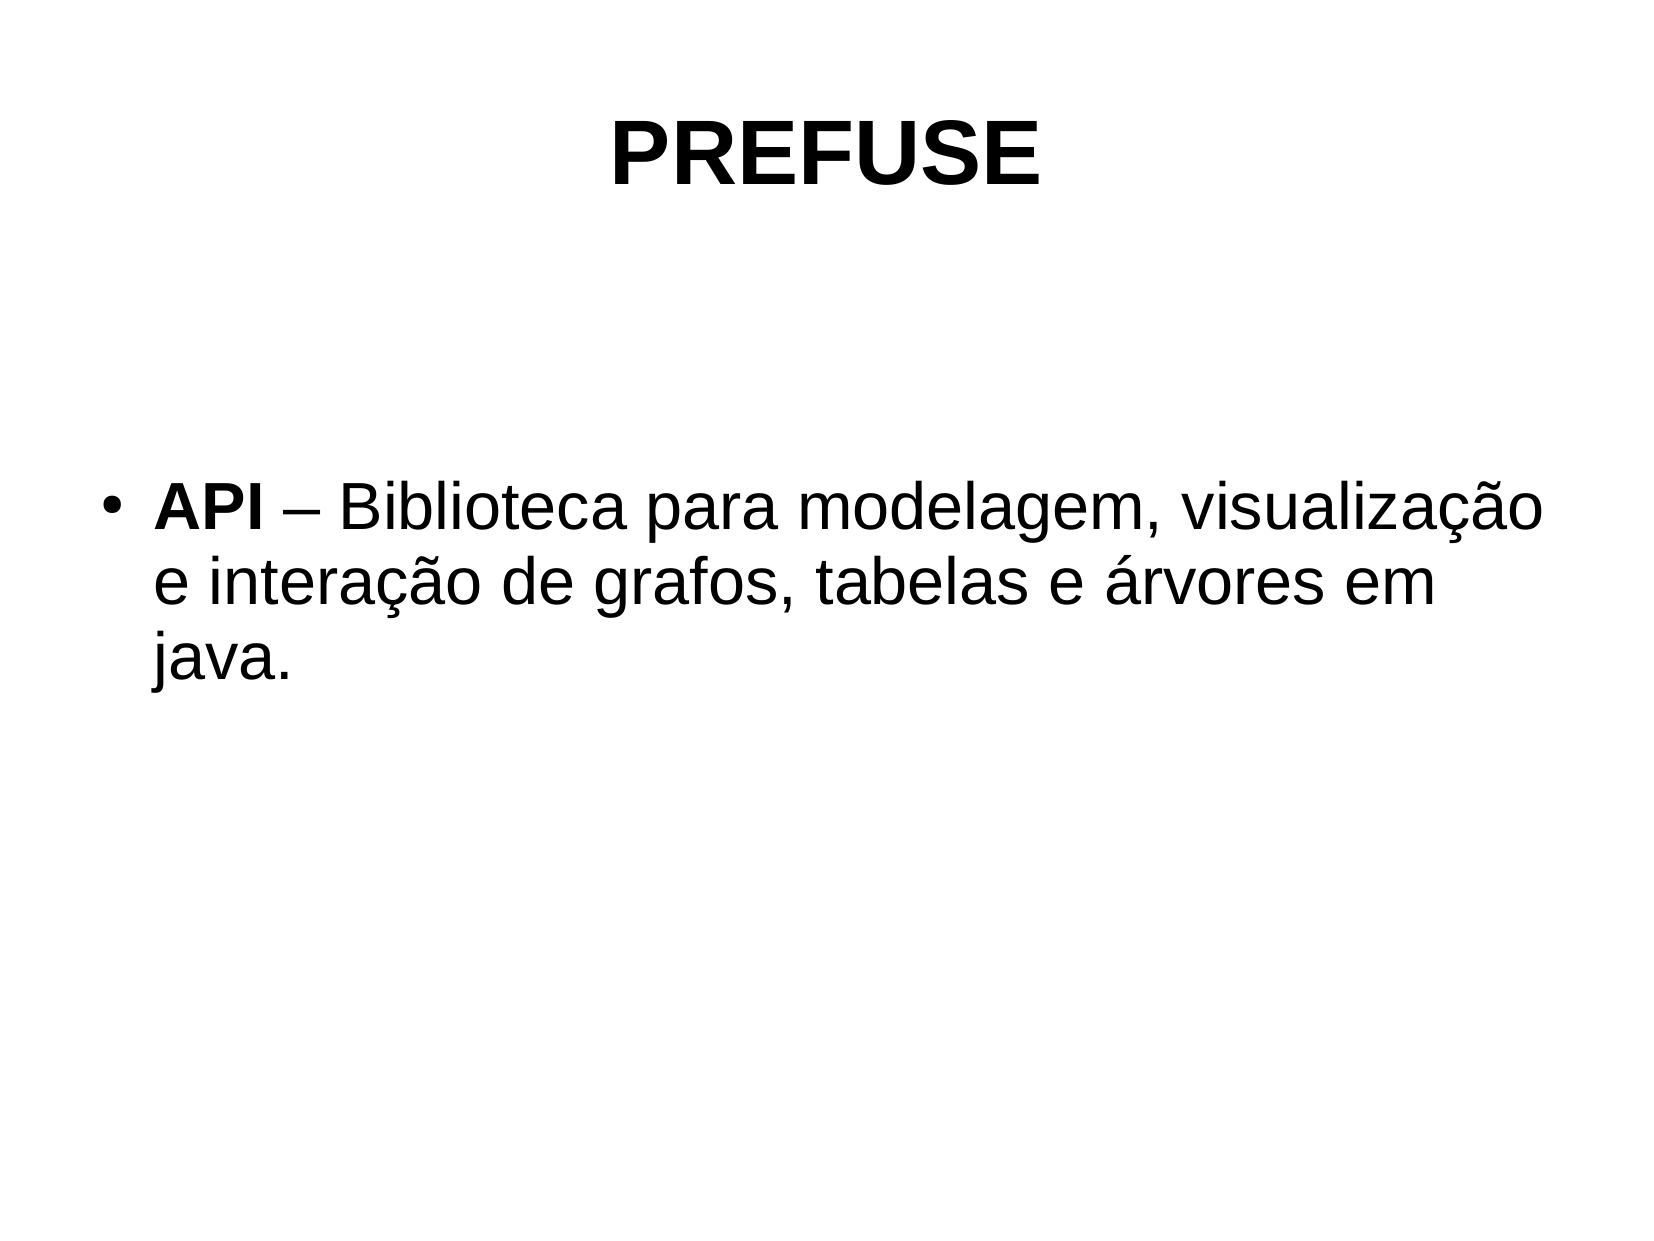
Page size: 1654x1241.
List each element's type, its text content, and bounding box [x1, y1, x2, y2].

list API – Biblioteca para modelagem, visualização e interação de grafos, tabelas e árvores em java. [82, 290, 1571, 1109]
title PREFUSE [82, 49, 1571, 257]
